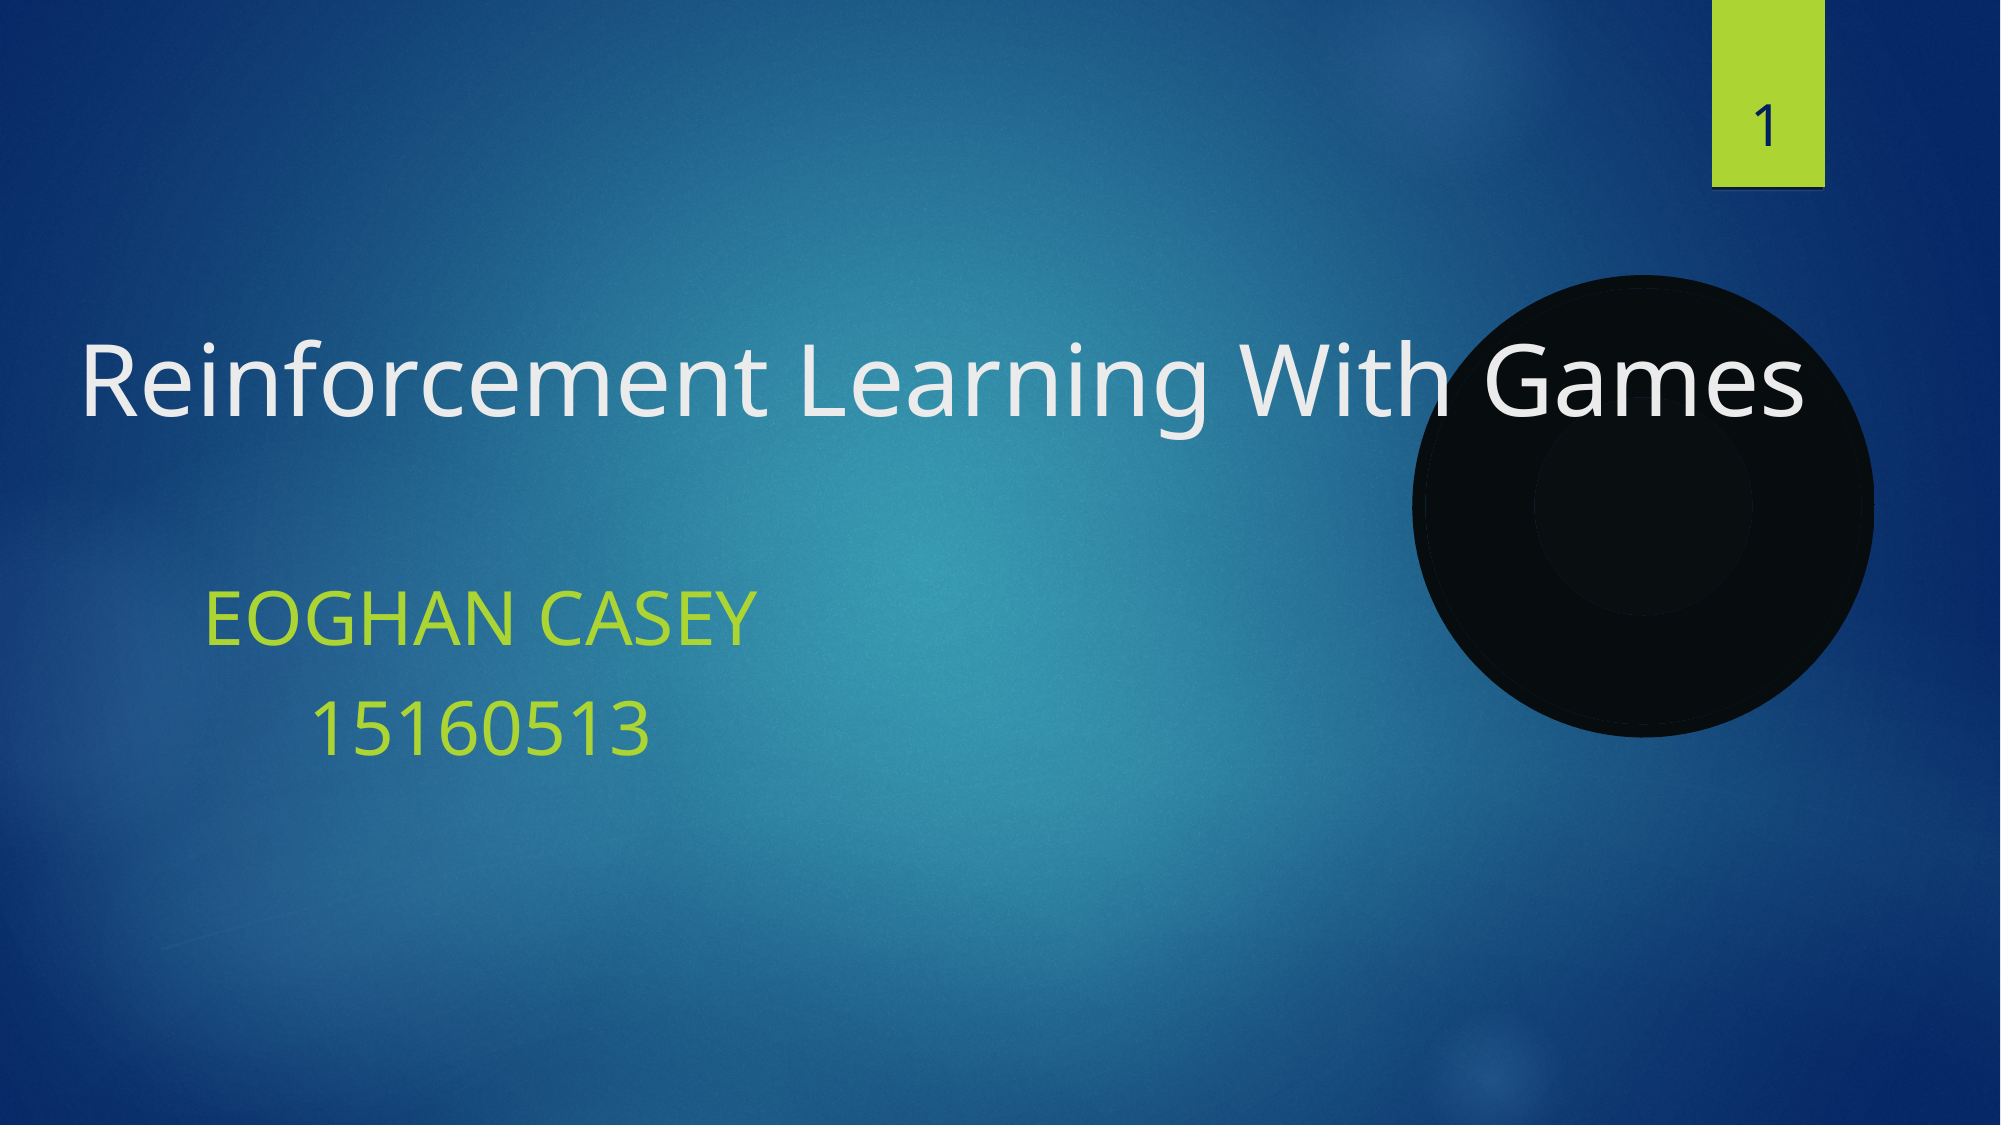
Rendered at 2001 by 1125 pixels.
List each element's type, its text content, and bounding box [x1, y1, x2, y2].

subtitle Eoghan Casey 15160513 [187, 562, 1636, 819]
text_box 1 [1698, 48, 1836, 175]
title Reinforcement Learning With Games [62, 174, 1899, 444]
